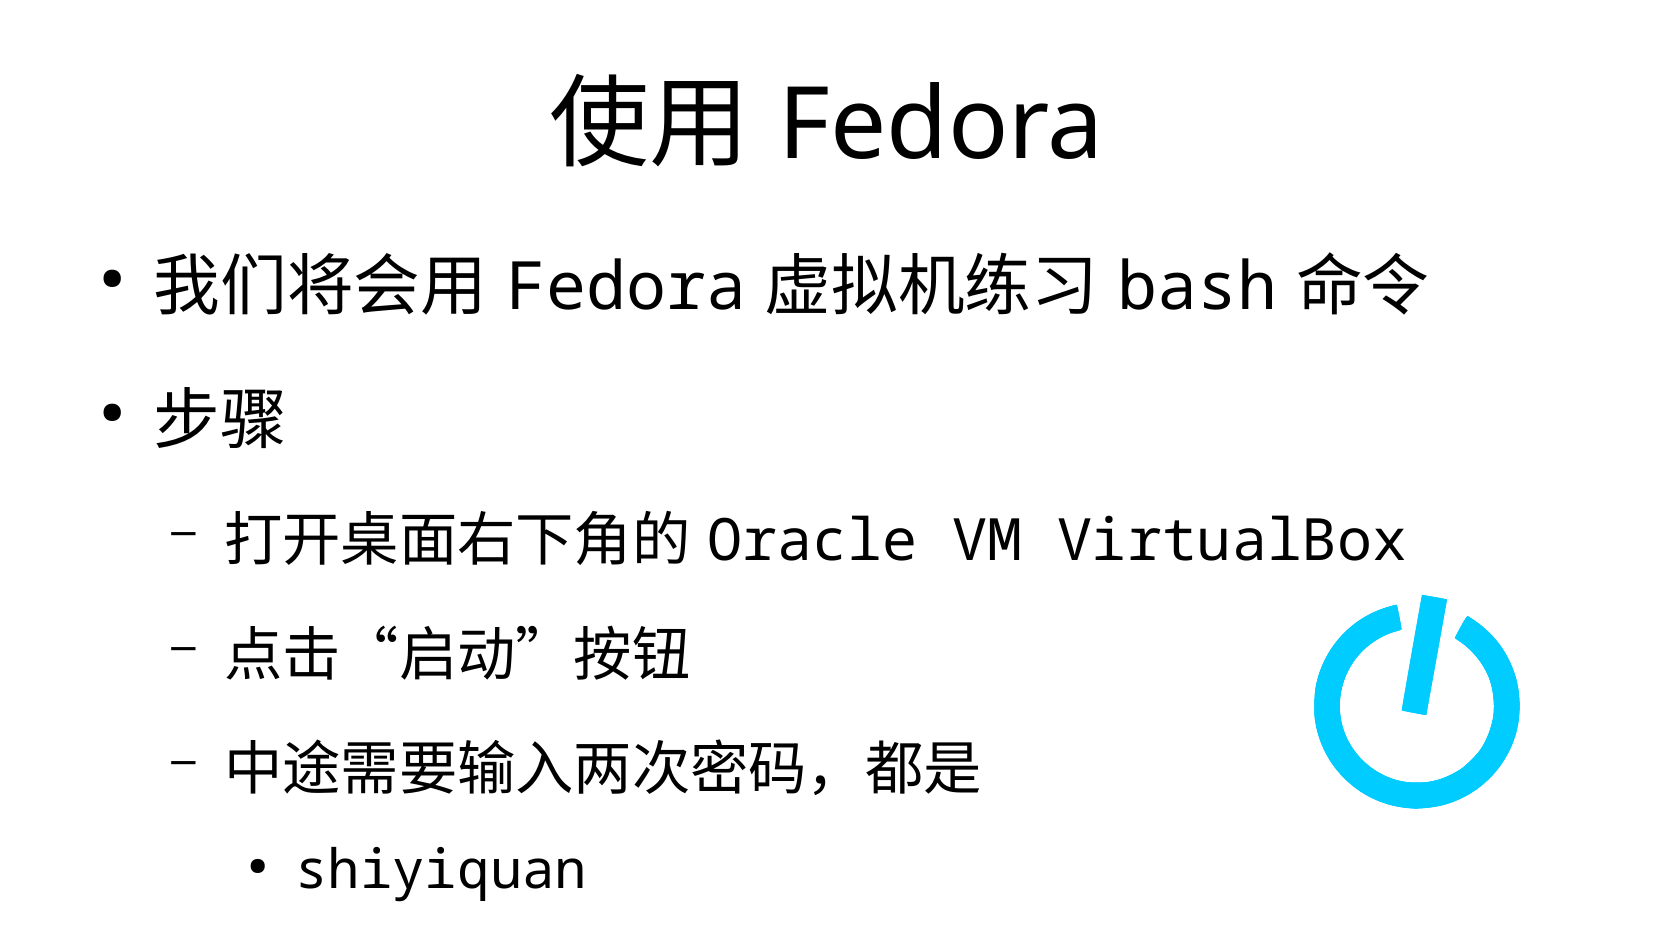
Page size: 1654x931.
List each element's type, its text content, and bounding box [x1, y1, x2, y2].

list 我们将会用Fedora虚拟机练习bash命令 步骤 打开桌面右下角的Oracle VM VirtualBox 点击“启动”按钮 中途需要输入两次密码，都是 shiyiquan [82, 217, 1571, 931]
title 使用Fedora [82, 37, 1571, 193]
